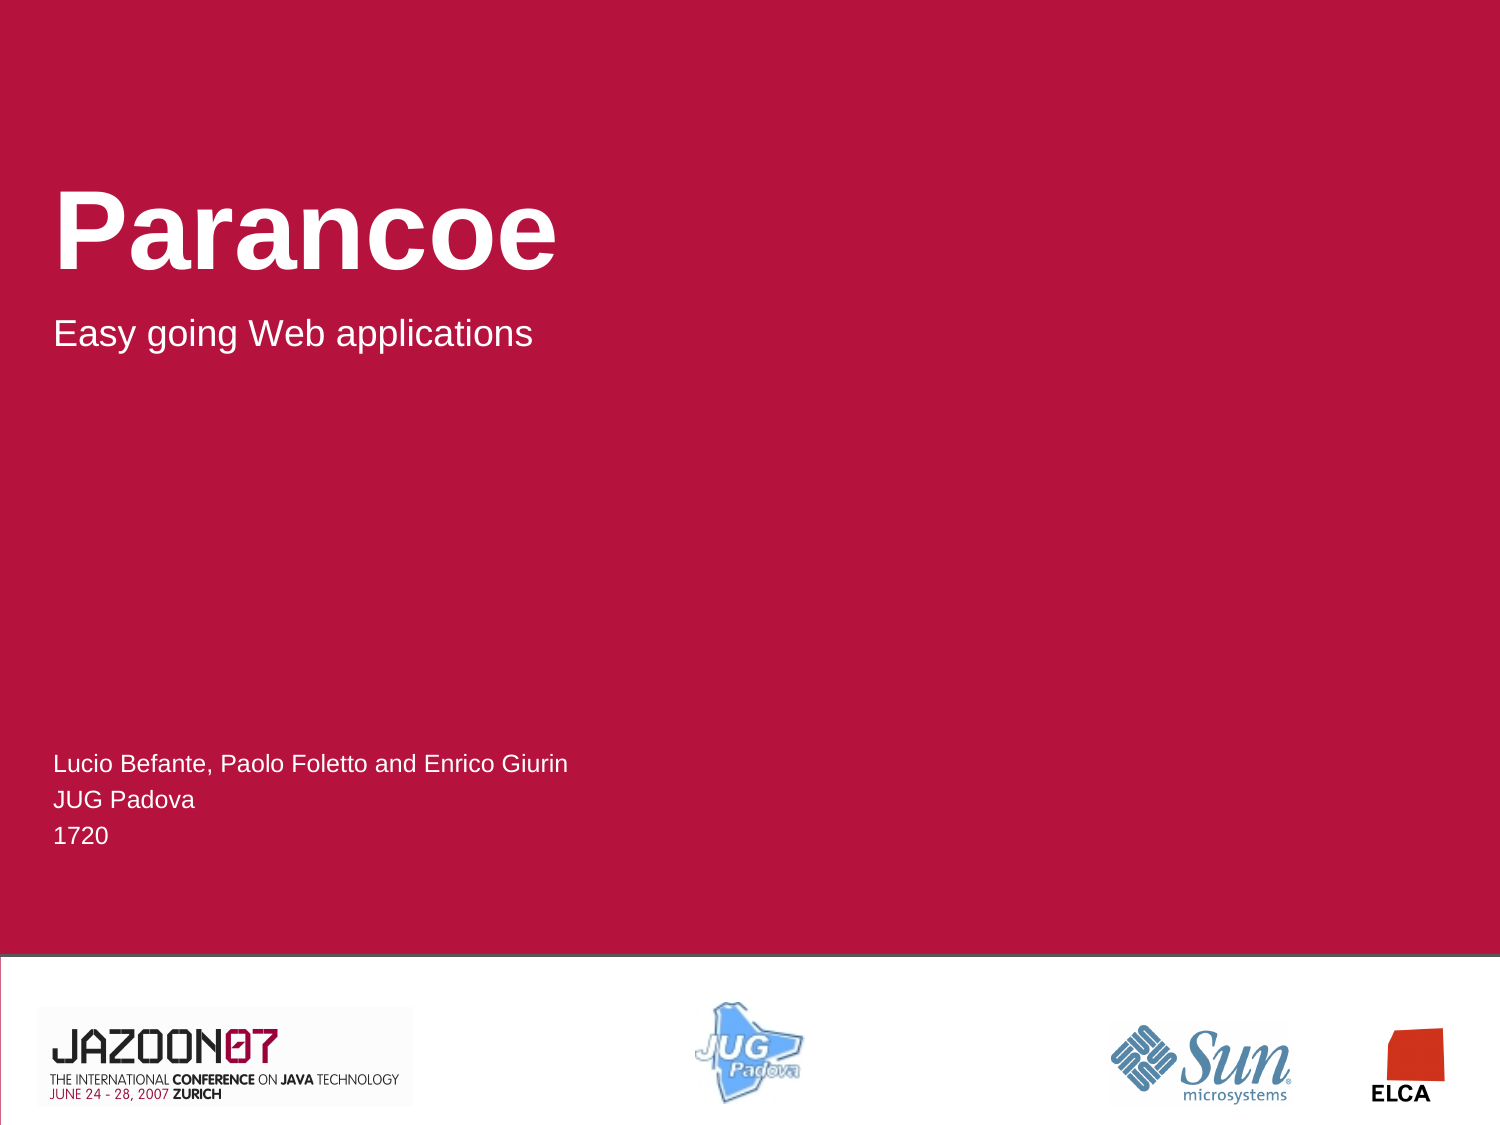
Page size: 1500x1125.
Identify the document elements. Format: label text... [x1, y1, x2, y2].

subtitle Easy going Web applications [53, 312, 1434, 563]
picture [1107, 1021, 1294, 1107]
picture [1370, 1025, 1446, 1105]
picture [695, 1002, 805, 1104]
picture [38, 1007, 413, 1106]
text_box Lucio Befante, Paolo Foletto and Enrico Giurin JUG Padova 1720 [53, 749, 1447, 850]
title Parancoe [53, 188, 1447, 320]
